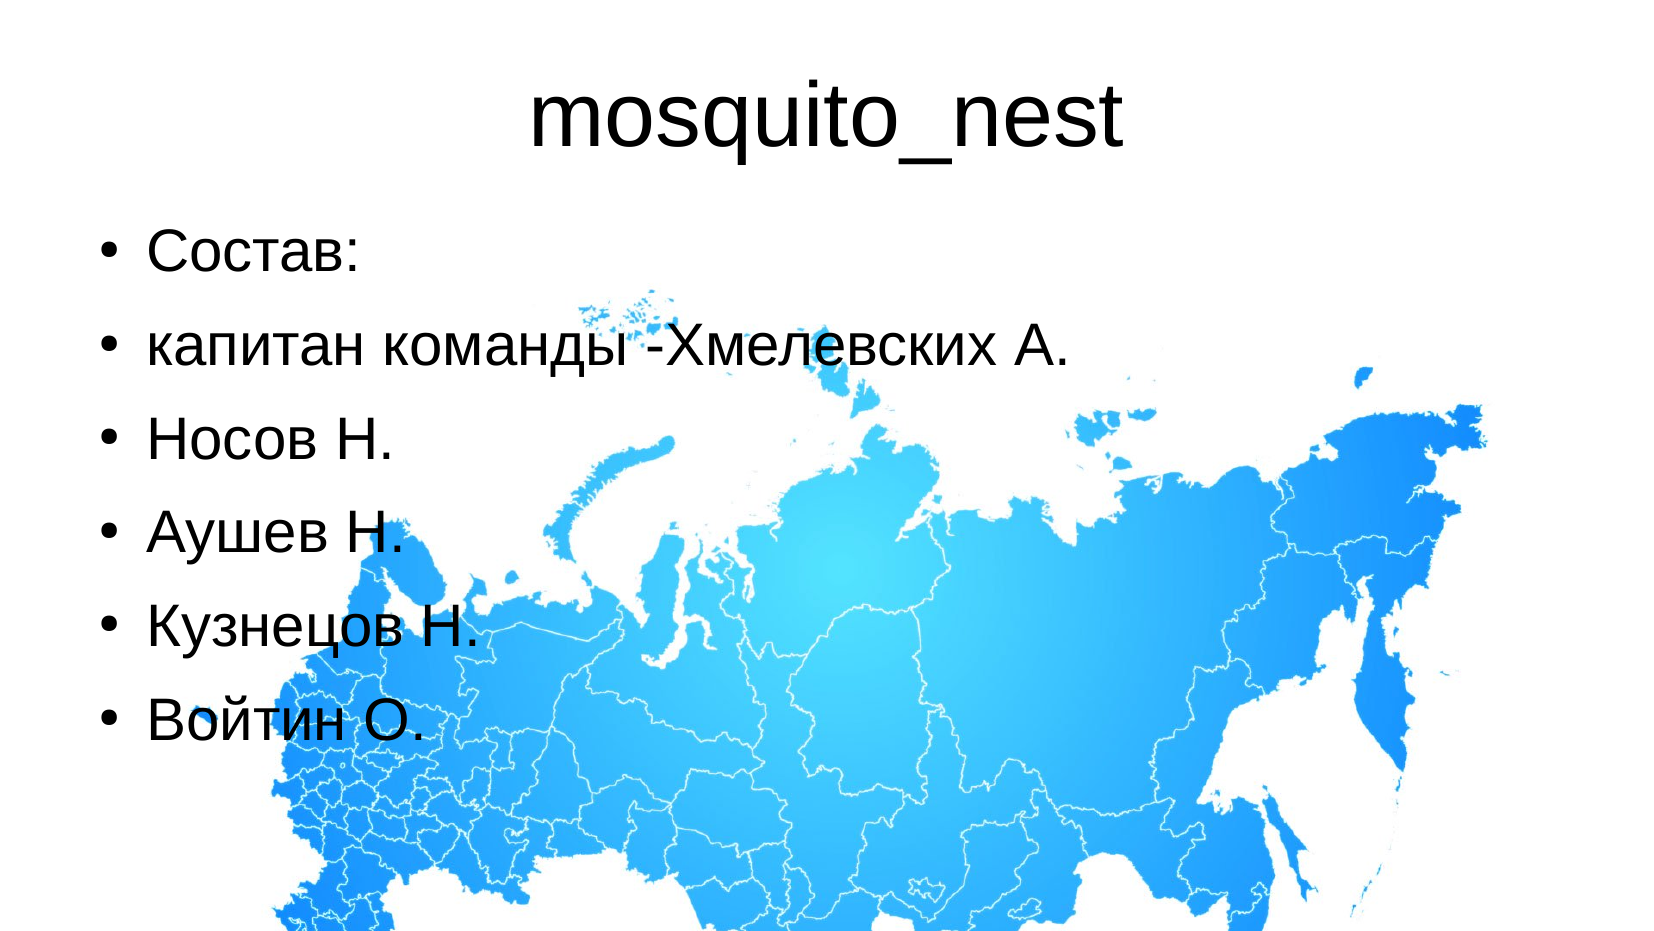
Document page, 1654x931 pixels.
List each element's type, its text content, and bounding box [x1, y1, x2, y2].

title mosquito_nest [82, 37, 1571, 186]
picture [13, 186, 1654, 931]
list Состав: капитан команды -Хмелевских А. Носов Н. Аушев Н. Кузнецов Н. Войтин О. [82, 217, 1571, 758]
